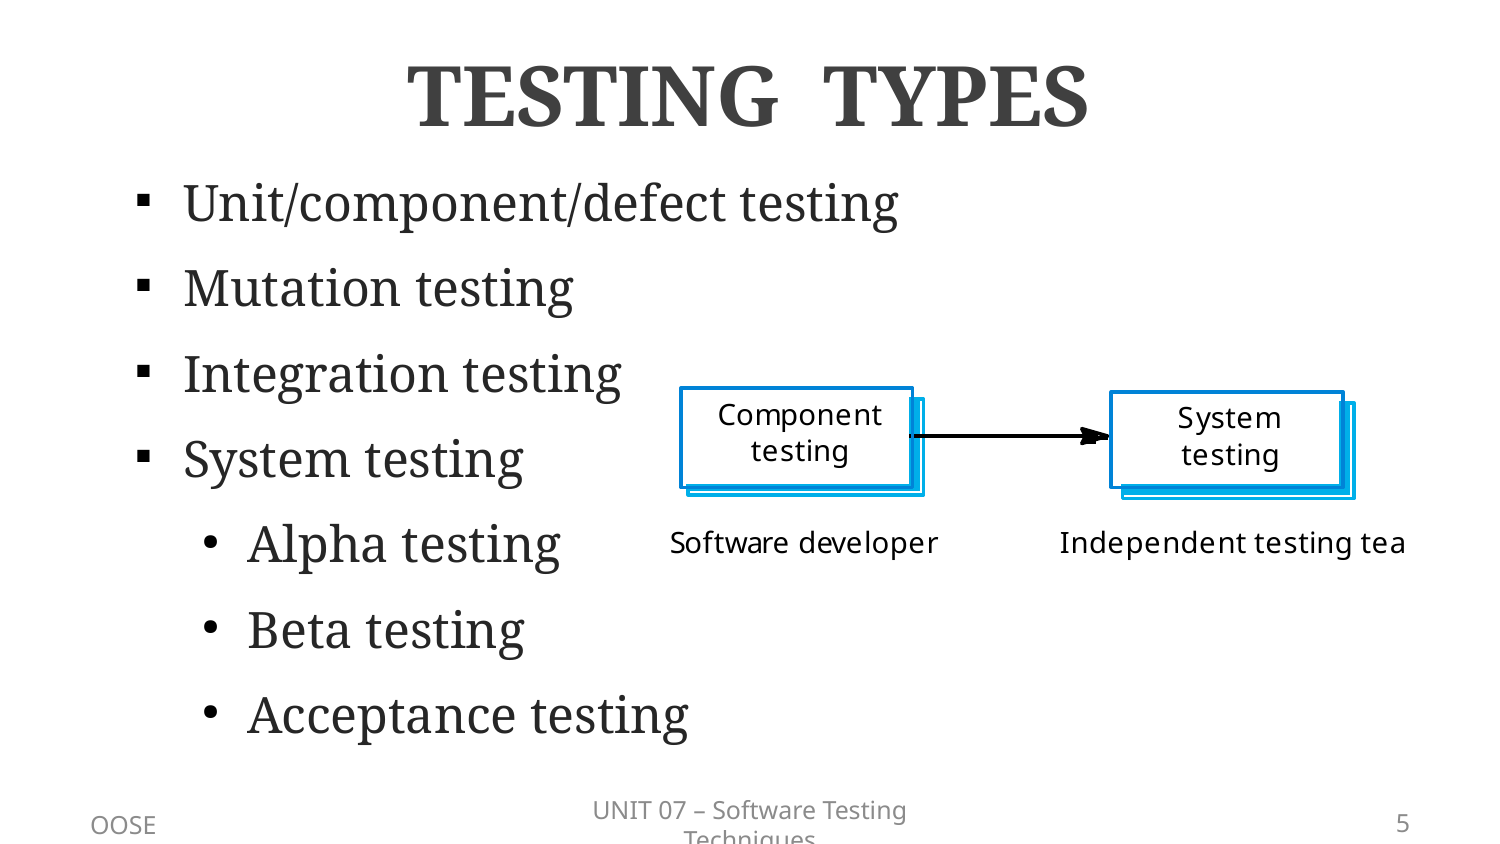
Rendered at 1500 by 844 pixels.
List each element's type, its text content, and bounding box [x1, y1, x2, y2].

list Unit/component/defect testing Mutation testing Integration testing System testing Alpha testing Beta testing Acceptance testing [75, 163, 1425, 754]
title TESTING TYPES [75, 23, 1425, 163]
picture [662, 366, 1406, 565]
